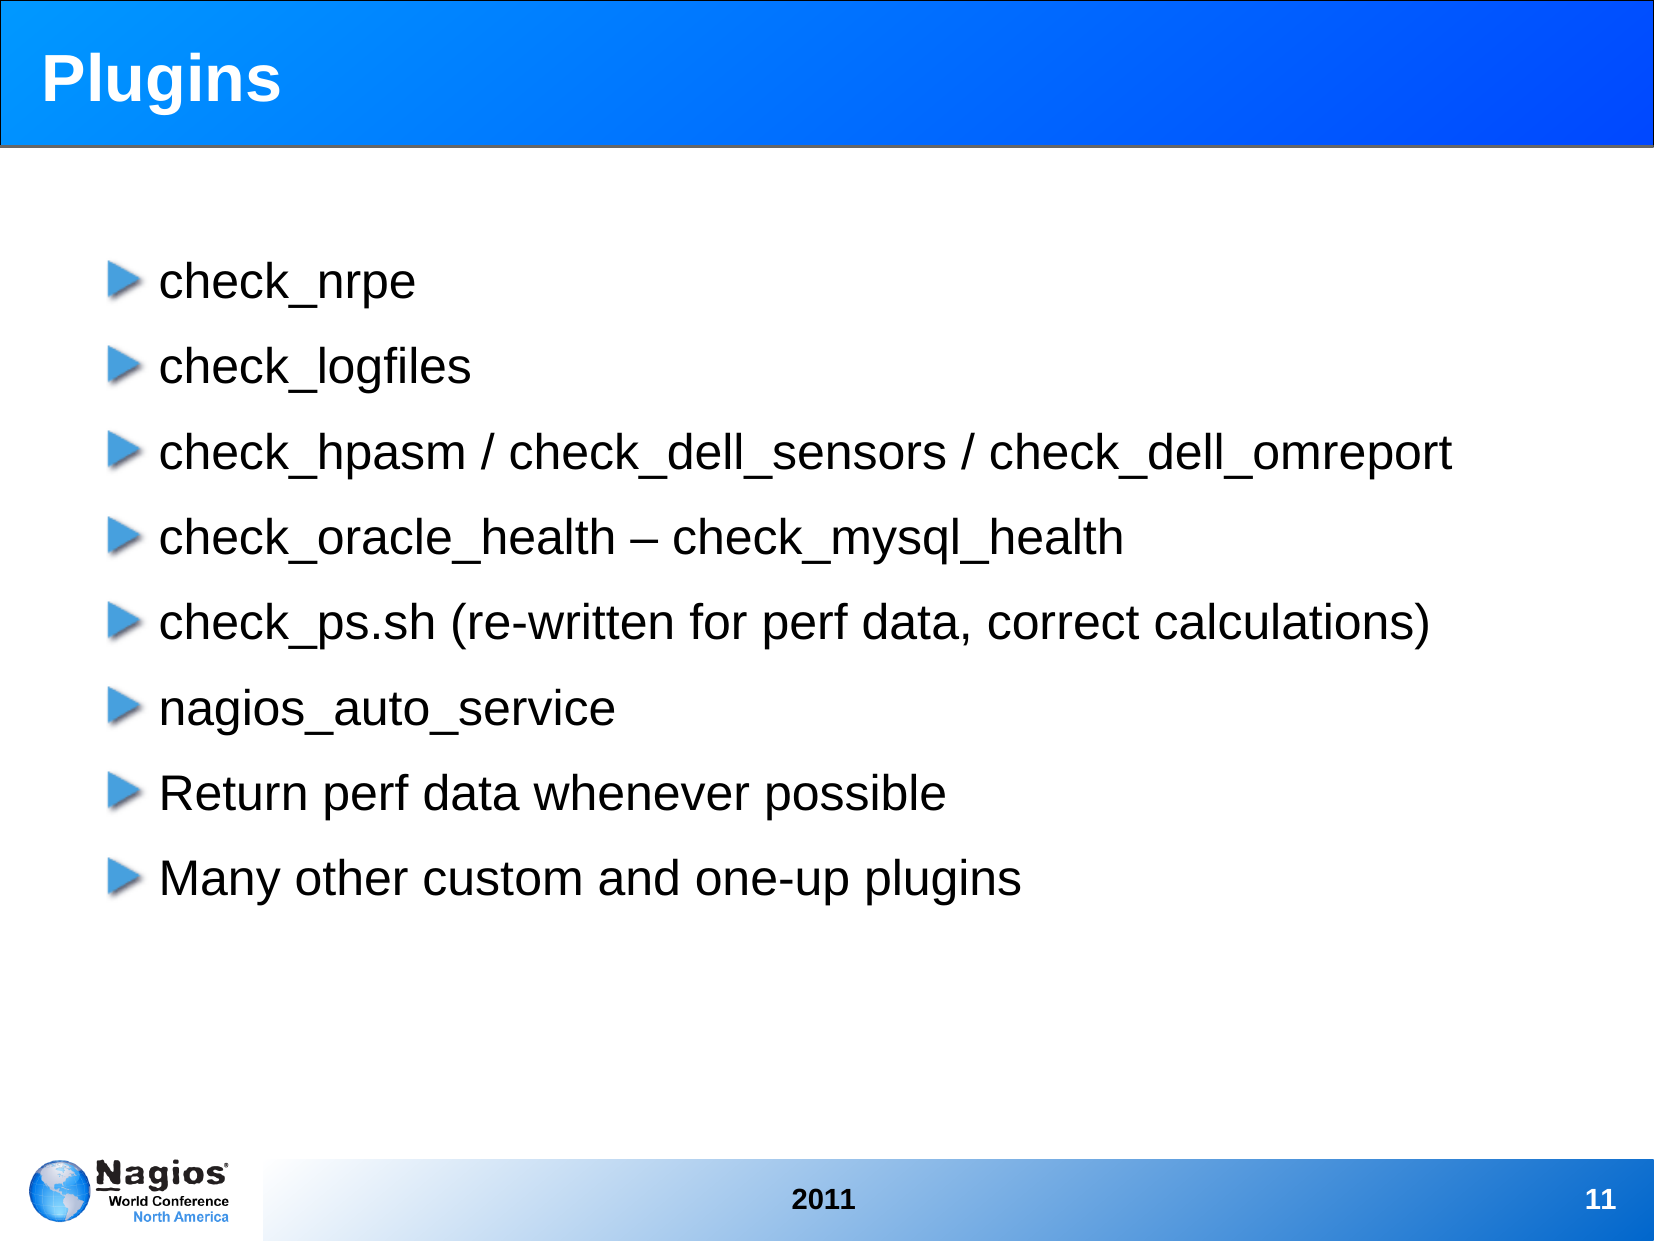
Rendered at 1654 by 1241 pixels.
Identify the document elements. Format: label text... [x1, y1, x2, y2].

title Plugins [41, 29, 1248, 127]
list check_nrpe check_logfiles check_hpasm / check_dell_sensors / check_dell_omreport check_oracle_health – check_mysql_health check_ps.sh (re-written for perf data, correct calculations) nagios_auto_service Return perf data whenever possible Many other custom and one-up plugins [87, 253, 1596, 1072]
picture [29, 1159, 229, 1235]
